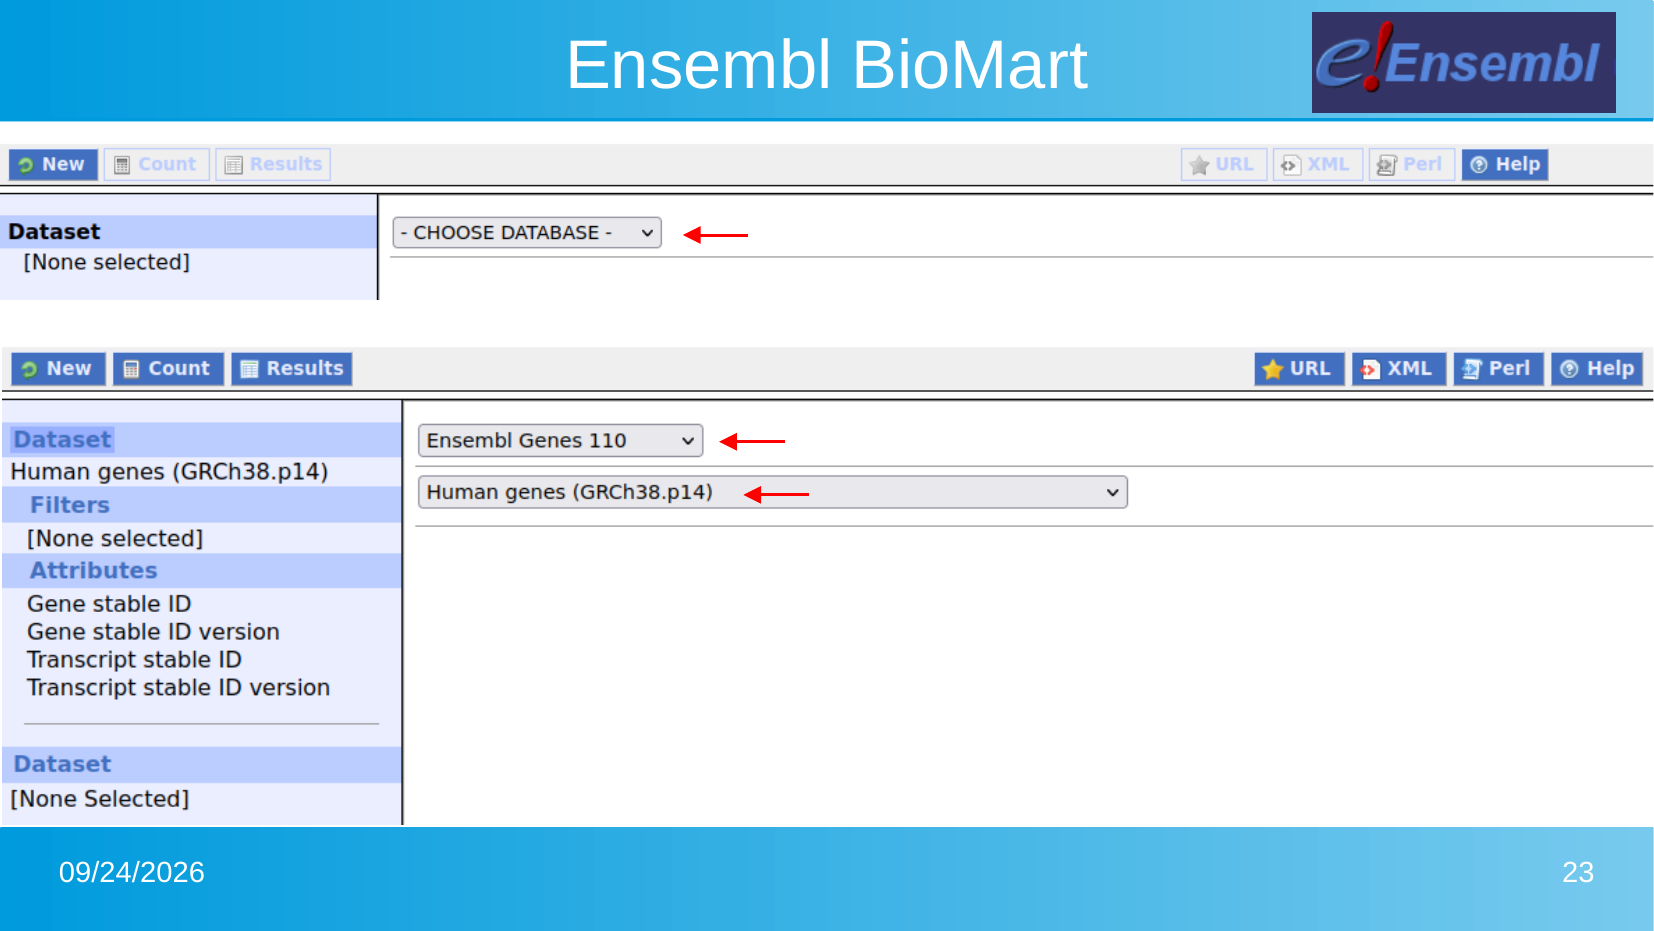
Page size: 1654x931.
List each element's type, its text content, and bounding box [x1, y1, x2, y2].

picture [1312, 12, 1616, 113]
picture [0, 131, 1654, 301]
title Ensembl BioMart [59, 0, 1595, 131]
picture [2, 339, 1654, 826]
